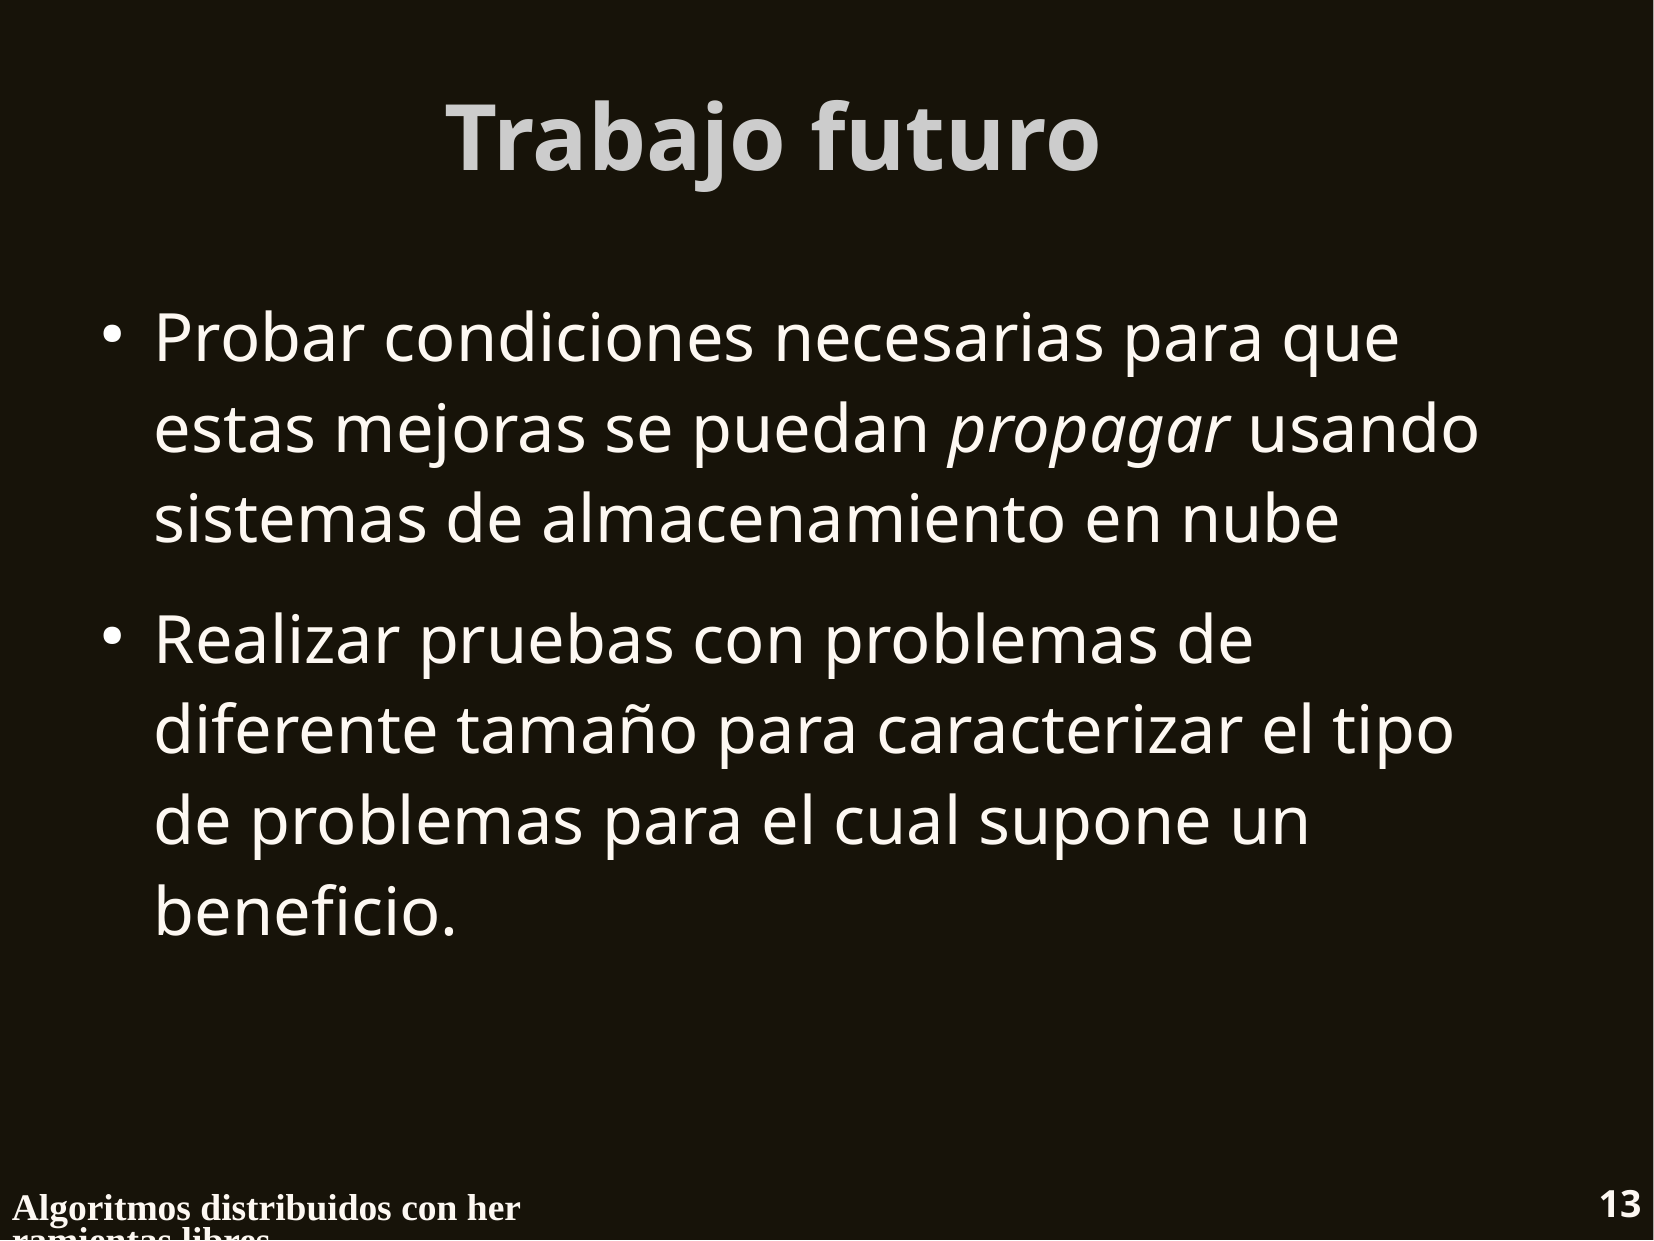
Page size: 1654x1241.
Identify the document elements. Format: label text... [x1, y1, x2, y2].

list Probar condiciones necesarias para que estas mejoras se puedan propagar usando sistemas de almacenamiento en nube Realizar pruebas con problemas de diferente tamaño para caracterizar el tipo de problemas para el cual supone un beneficio. [82, 290, 1538, 1010]
title Trabajo futuro [29, 31, 1518, 239]
